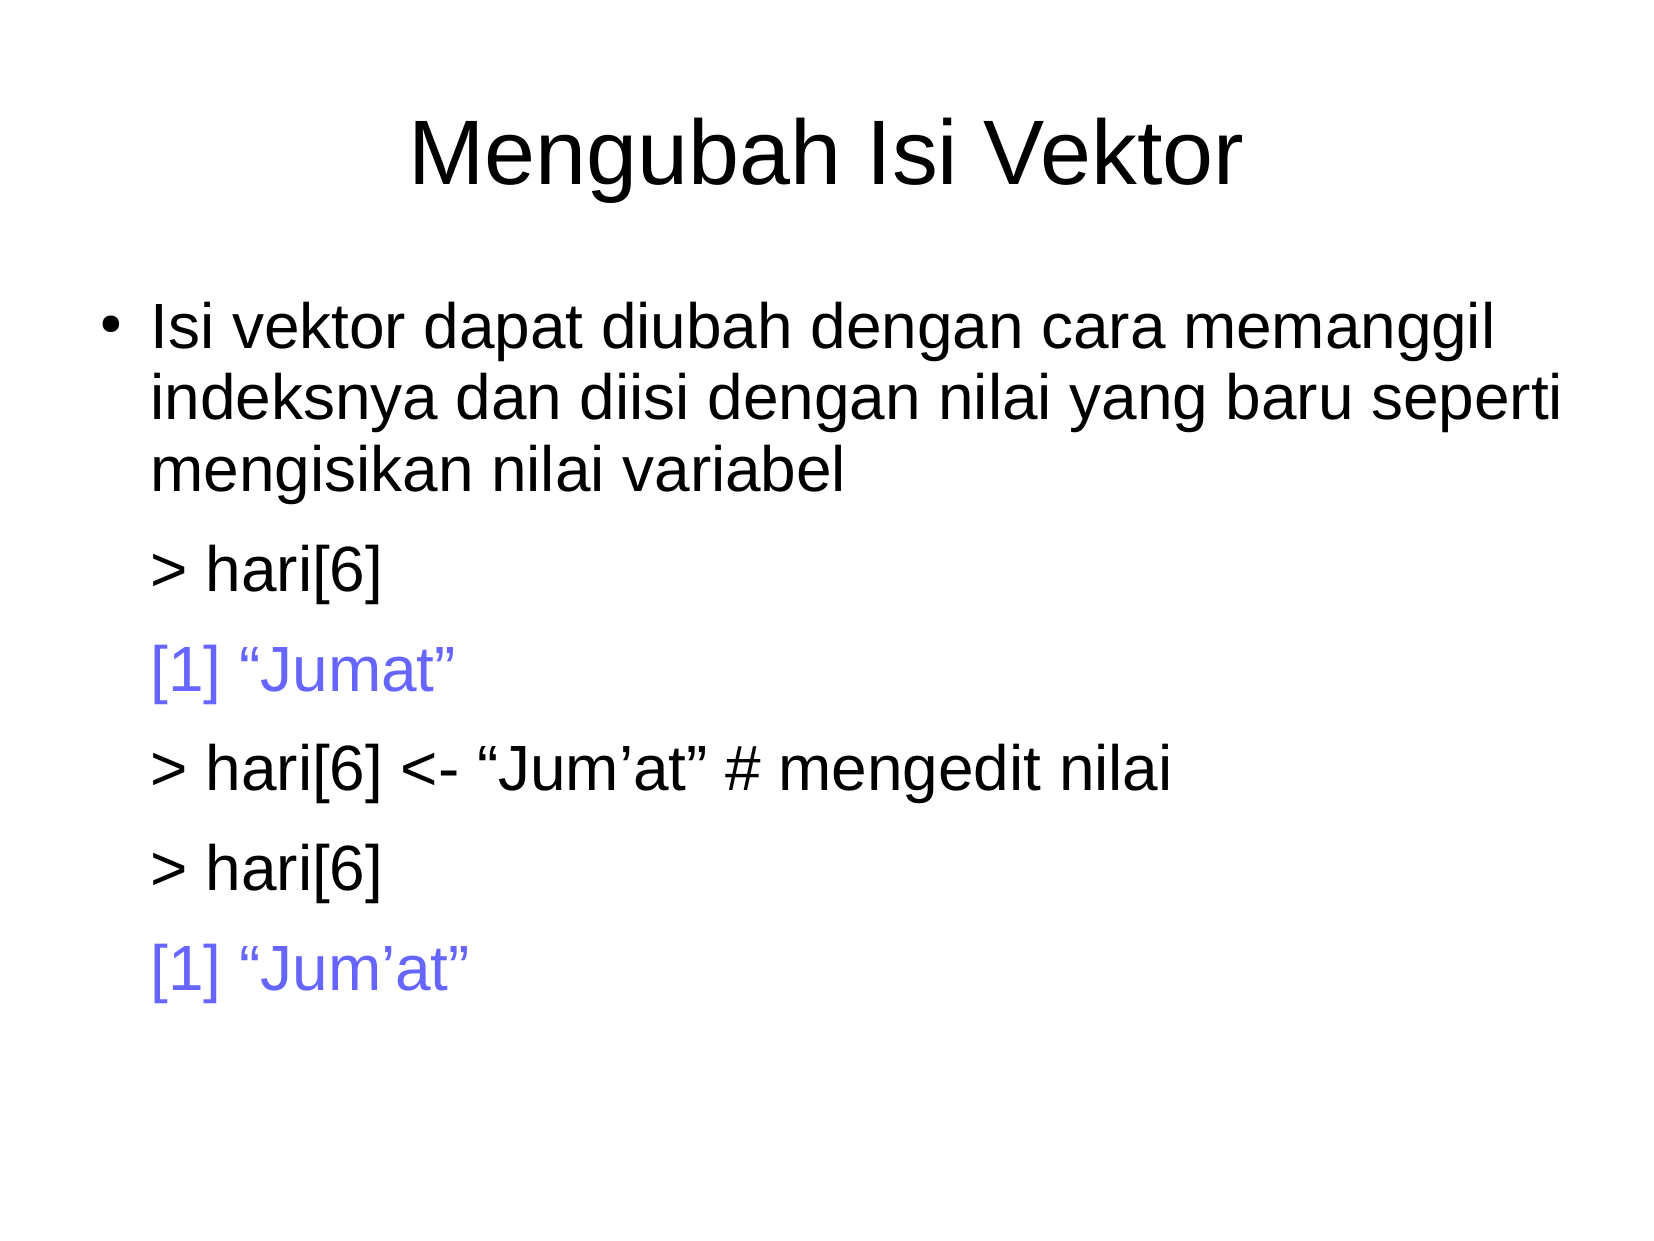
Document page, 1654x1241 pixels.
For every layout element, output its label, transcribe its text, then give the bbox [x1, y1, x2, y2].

list Isi vektor dapat diubah dengan cara memanggil indeksnya dan diisi dengan nilai yang baru seperti mengisikan nilai variabel > hari[6] [1] “Jumat” > hari[6] <- “Jum’at” # mengedit nilai > hari[6] [1] “Jum’at” [82, 290, 1571, 1010]
title Mengubah Isi Vektor [82, 49, 1571, 257]
